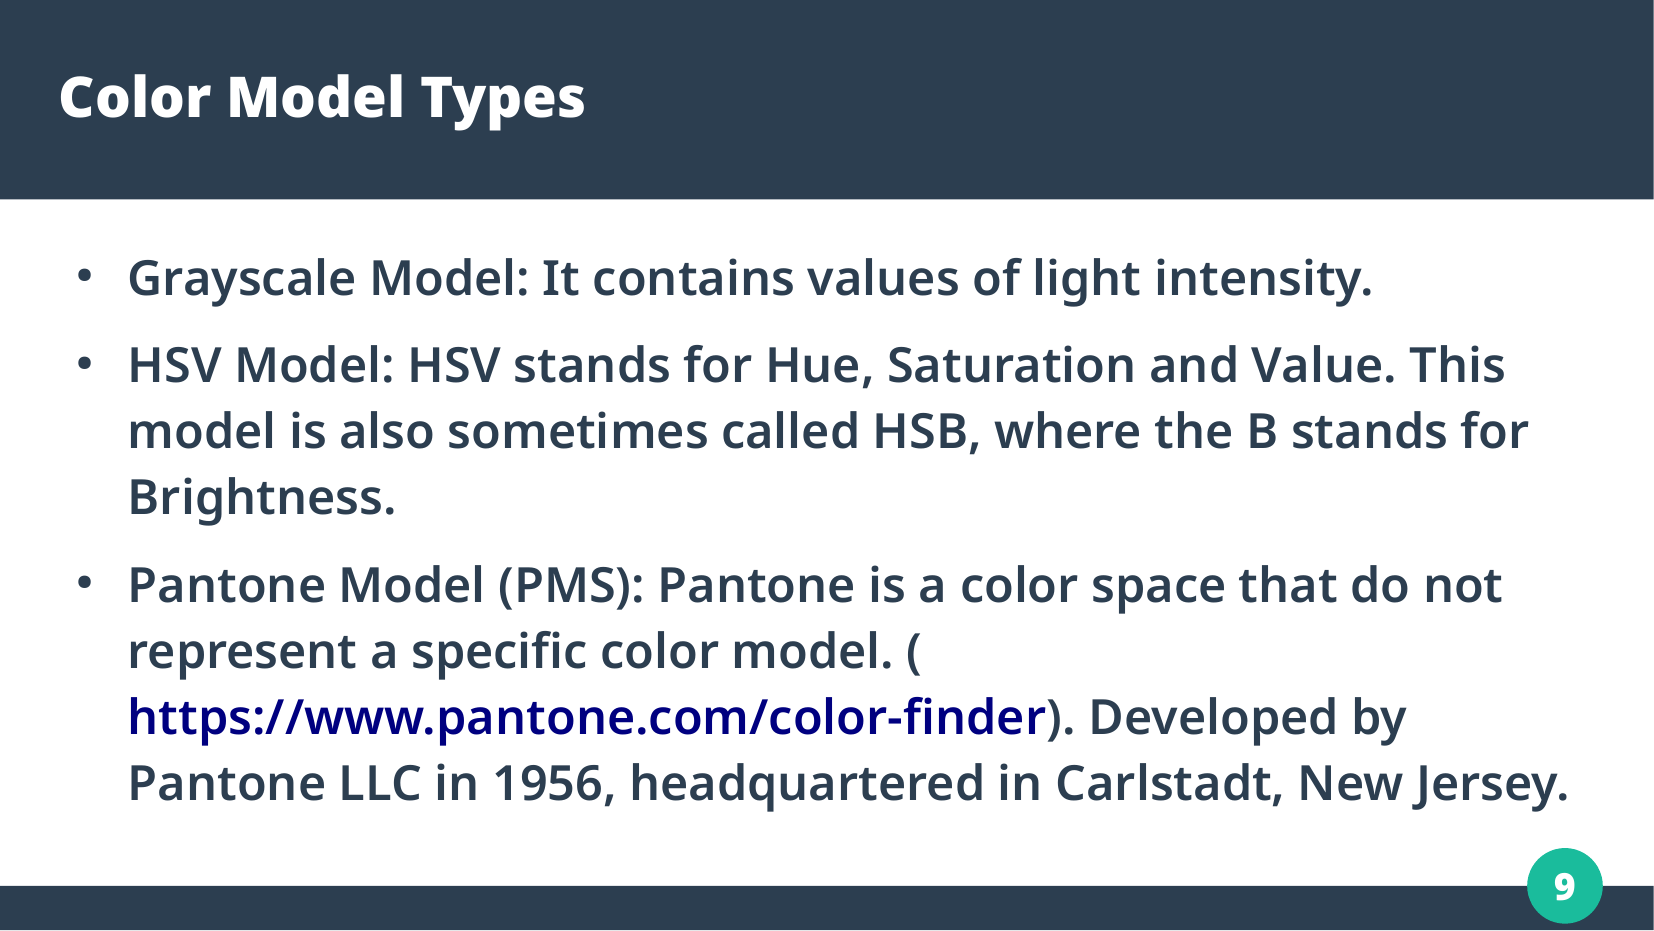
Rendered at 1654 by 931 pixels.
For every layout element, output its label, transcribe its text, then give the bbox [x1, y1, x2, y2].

title Color Model Types [59, 37, 1595, 155]
list Grayscale Model: It contains values of light intensity. HSV Model: HSV stands for Hue, Saturation and Value. This model is also sometimes called HSB, where the B stands for Brightness. Pantone Model (PMS): Pantone is a color space that do not represent a specific color model. (https://www.pantone.com/color-finder). Developed by Pantone LLC in 1956, headquartered in Carlstadt, New Jersey. [59, 243, 1595, 864]
